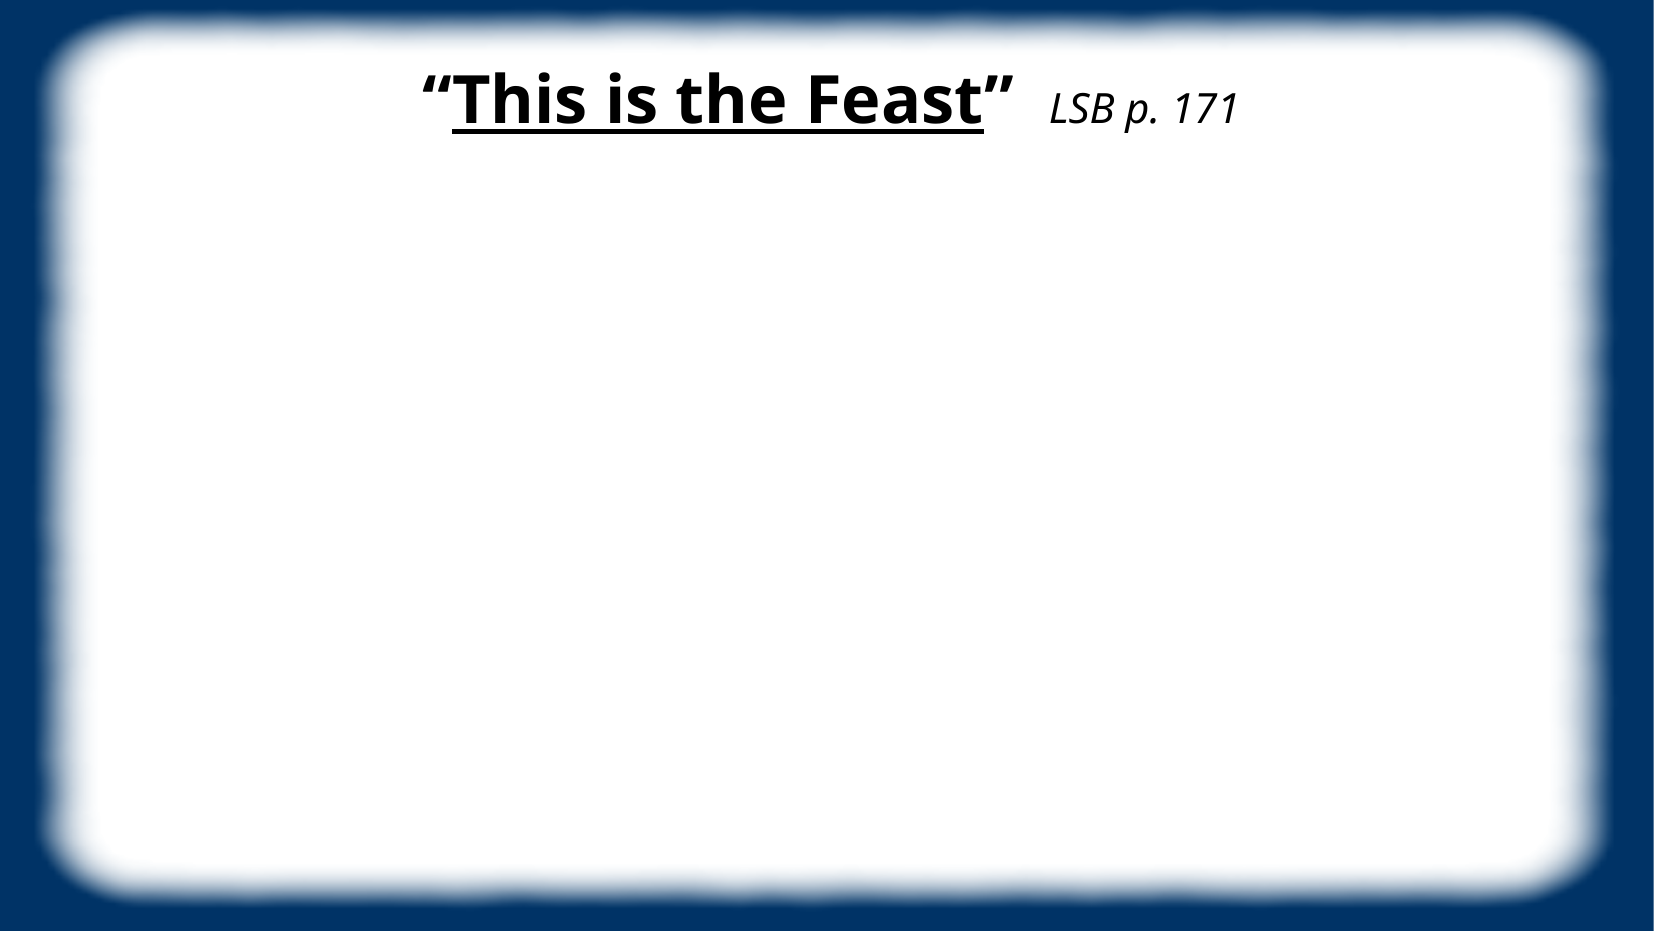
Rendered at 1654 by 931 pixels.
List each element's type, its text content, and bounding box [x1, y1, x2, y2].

text_box “This is the Feast” LSB p. 171 [117, 45, 1546, 182]
picture [0, 0, 1654, 931]
